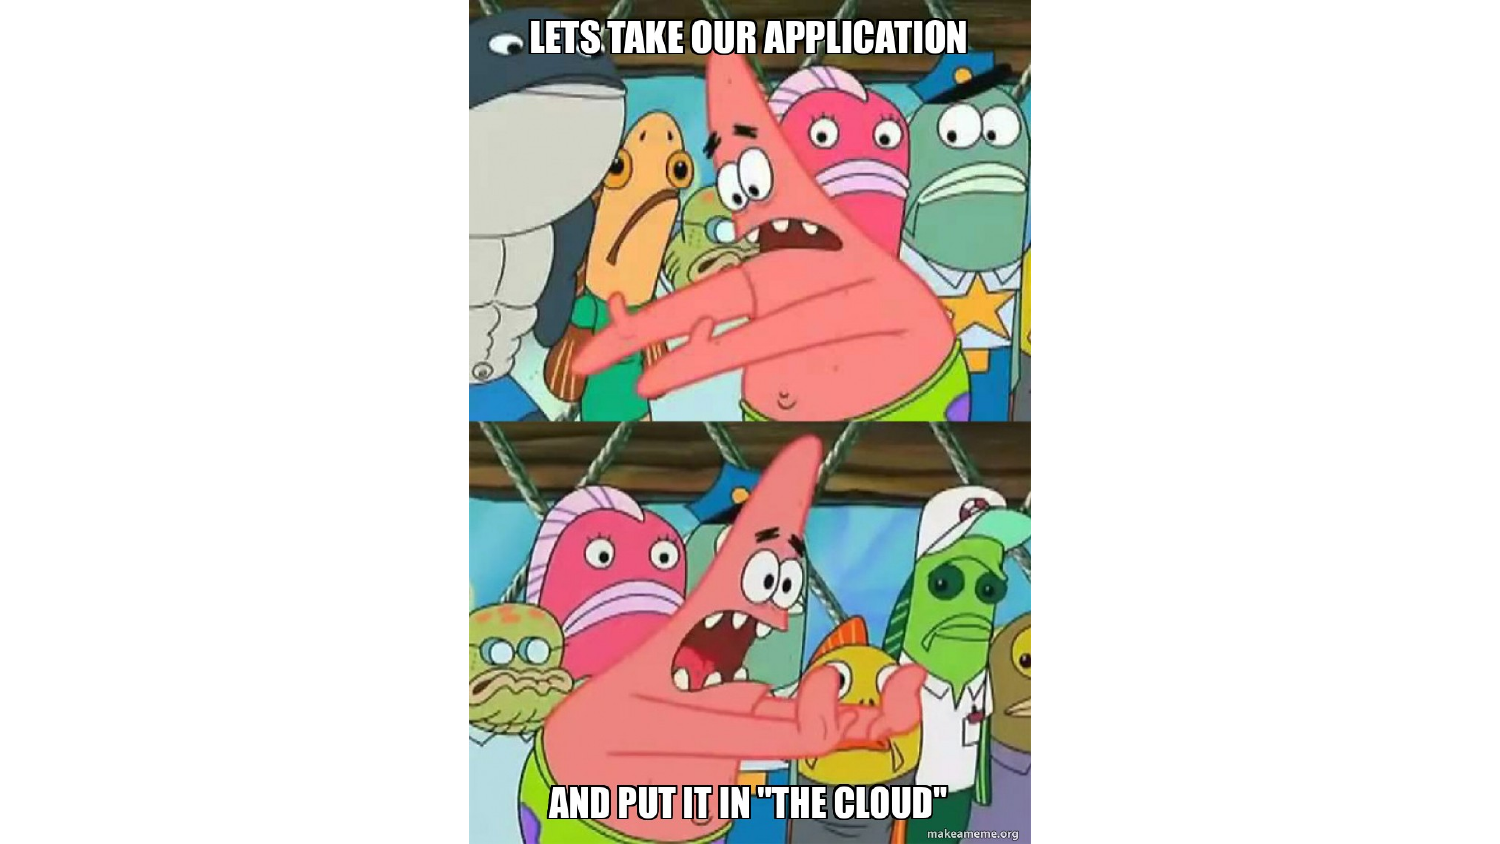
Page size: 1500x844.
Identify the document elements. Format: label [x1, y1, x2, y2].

picture [469, 0, 1031, 844]
